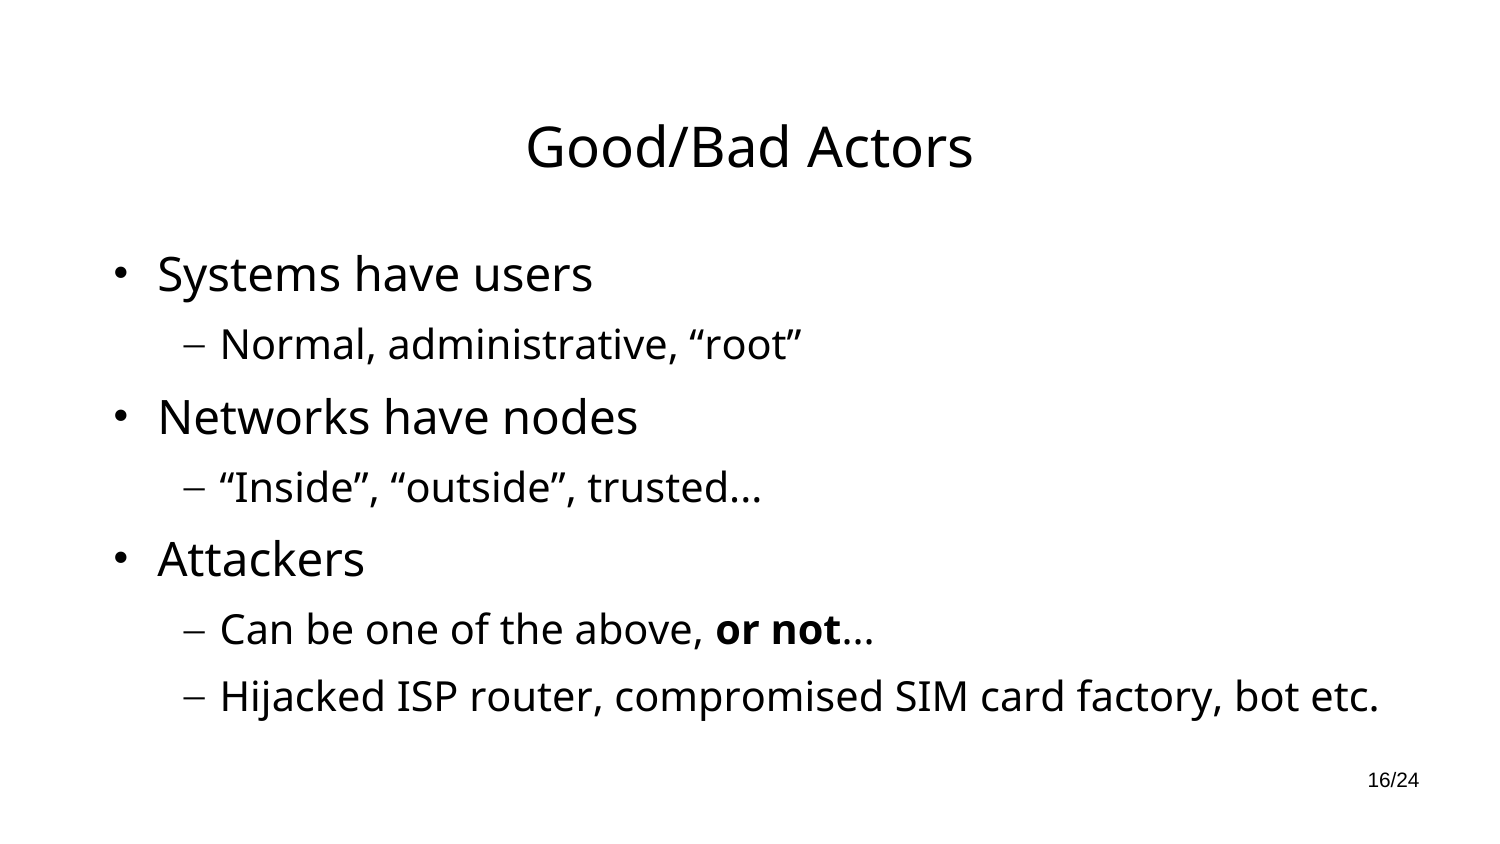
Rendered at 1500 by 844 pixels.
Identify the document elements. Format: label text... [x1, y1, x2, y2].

title Good/Bad Actors [112, 74, 1388, 216]
list Systems have users Normal, administrative, “root” Networks have nodes “Inside”, “outside”, trusted... Attackers Can be one of the above, or not... Hijacked ISP router, compromised SIM card factory, bot etc. [112, 243, 1388, 751]
